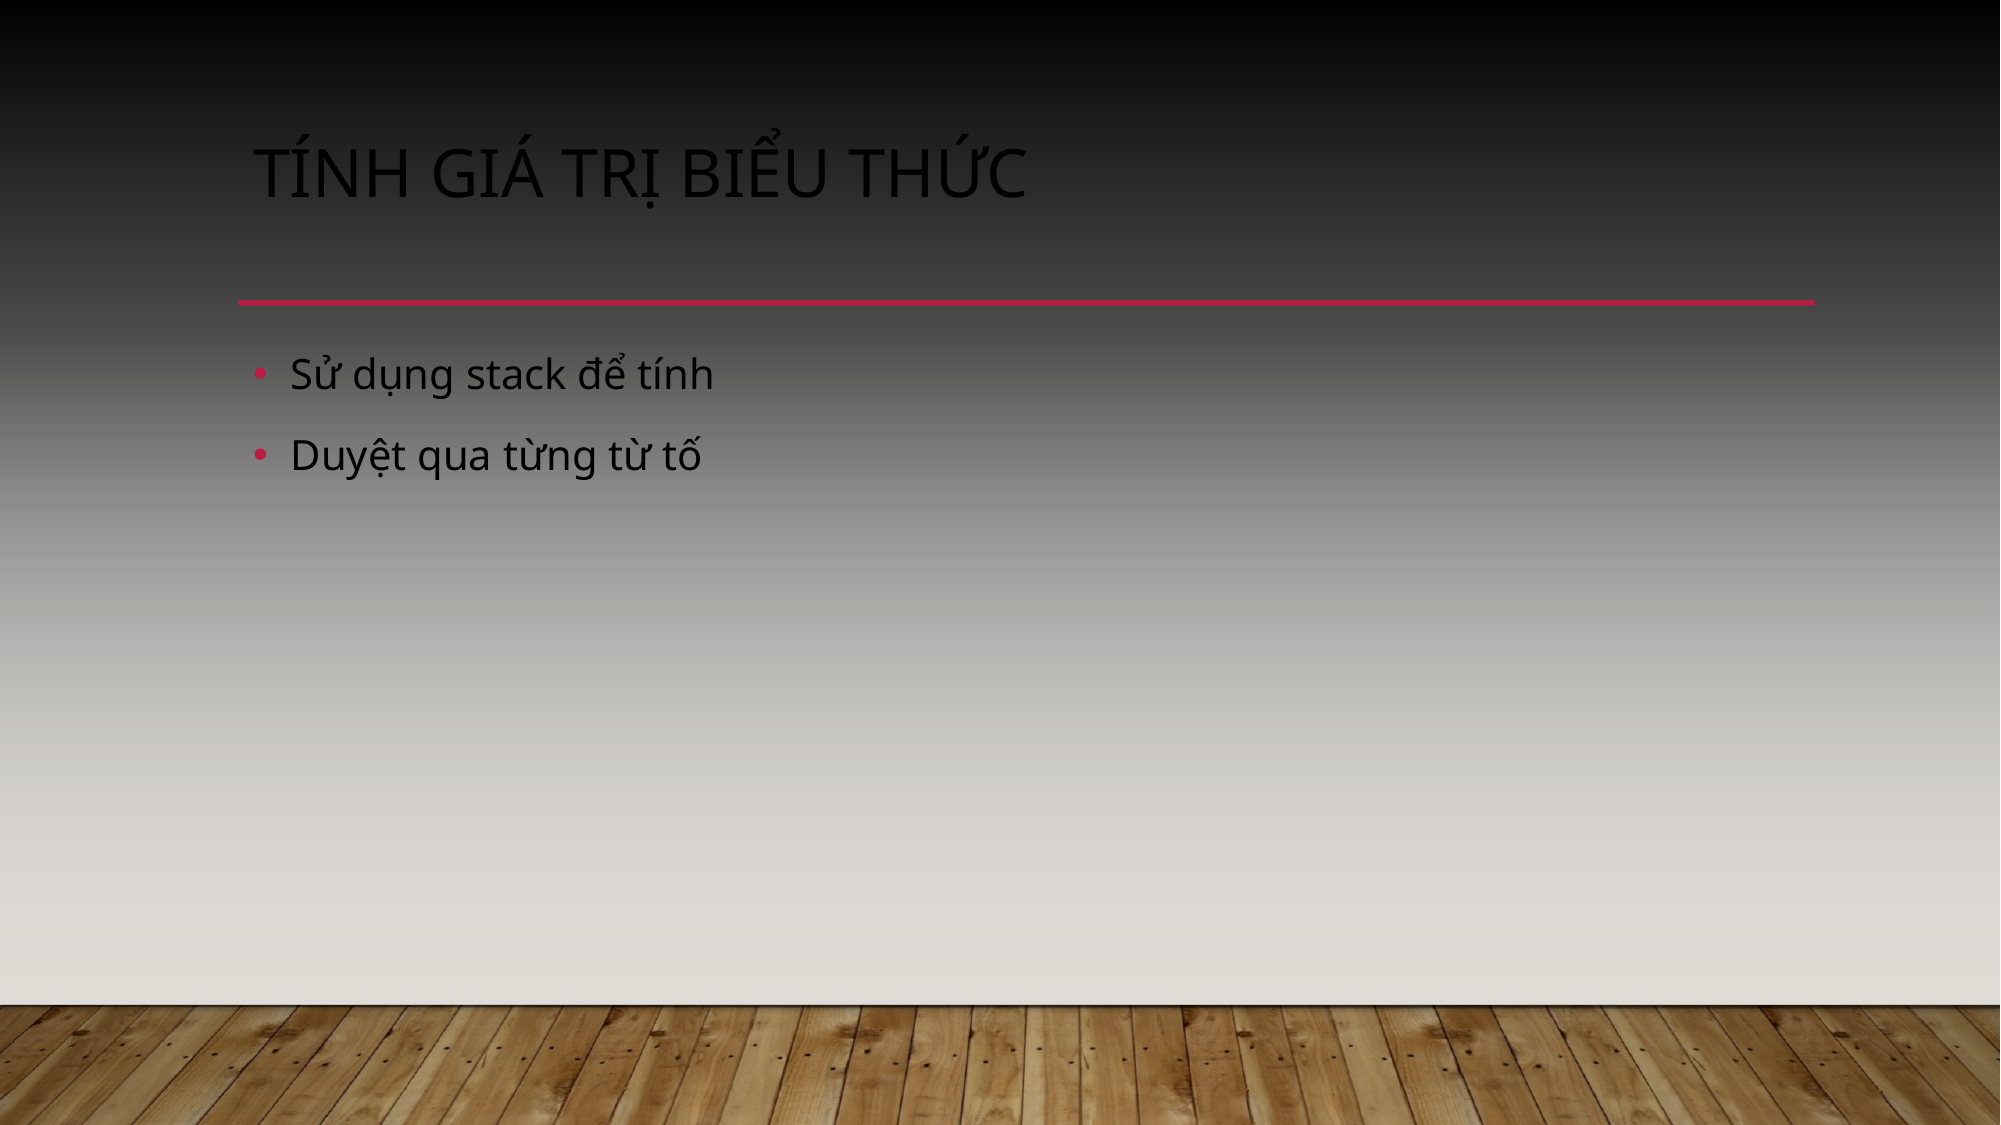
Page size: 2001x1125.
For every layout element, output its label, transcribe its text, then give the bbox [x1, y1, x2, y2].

picture [0, 1005, 2000, 1125]
title TÍnh giá trị biểu thức [238, 131, 1814, 305]
list Sử dụng stack để tính Duyệt qua từng từ tố [238, 330, 1814, 897]
